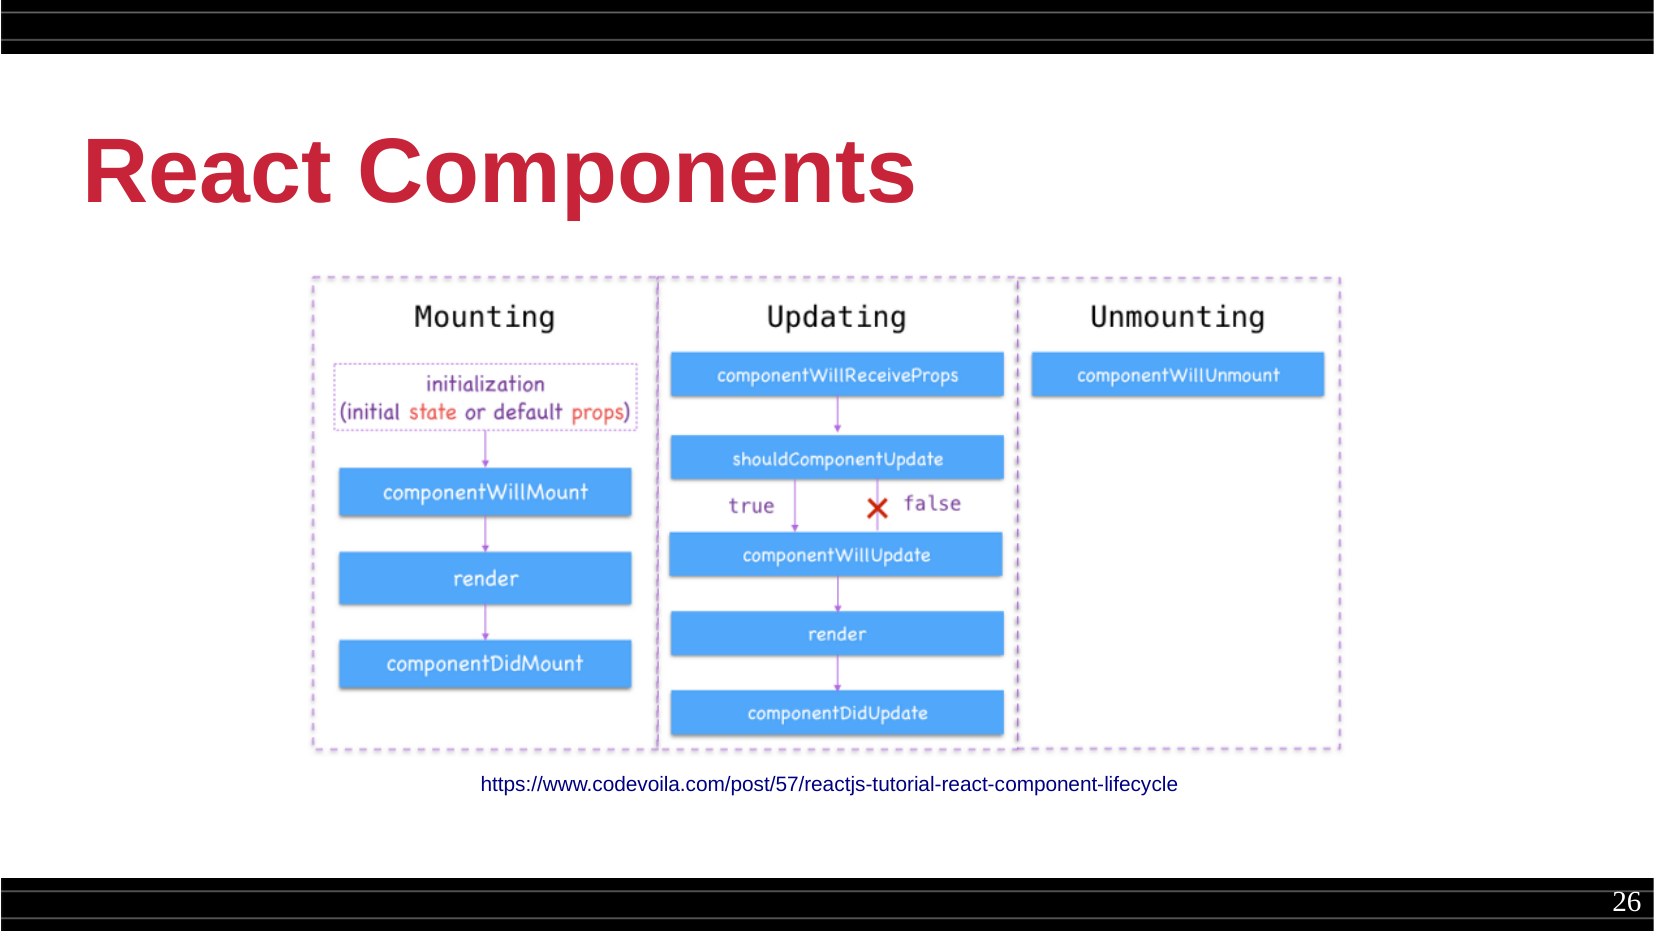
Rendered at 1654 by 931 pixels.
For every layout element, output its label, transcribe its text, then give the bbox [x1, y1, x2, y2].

picture [1, 878, 1654, 931]
title React Components [82, 92, 1571, 249]
picture [306, 271, 1348, 757]
text_box https://www.codevoila.com/post/57/reactjs-tutorial-react-component-lifecycle [465, 765, 1193, 804]
picture [1, 0, 1654, 54]
